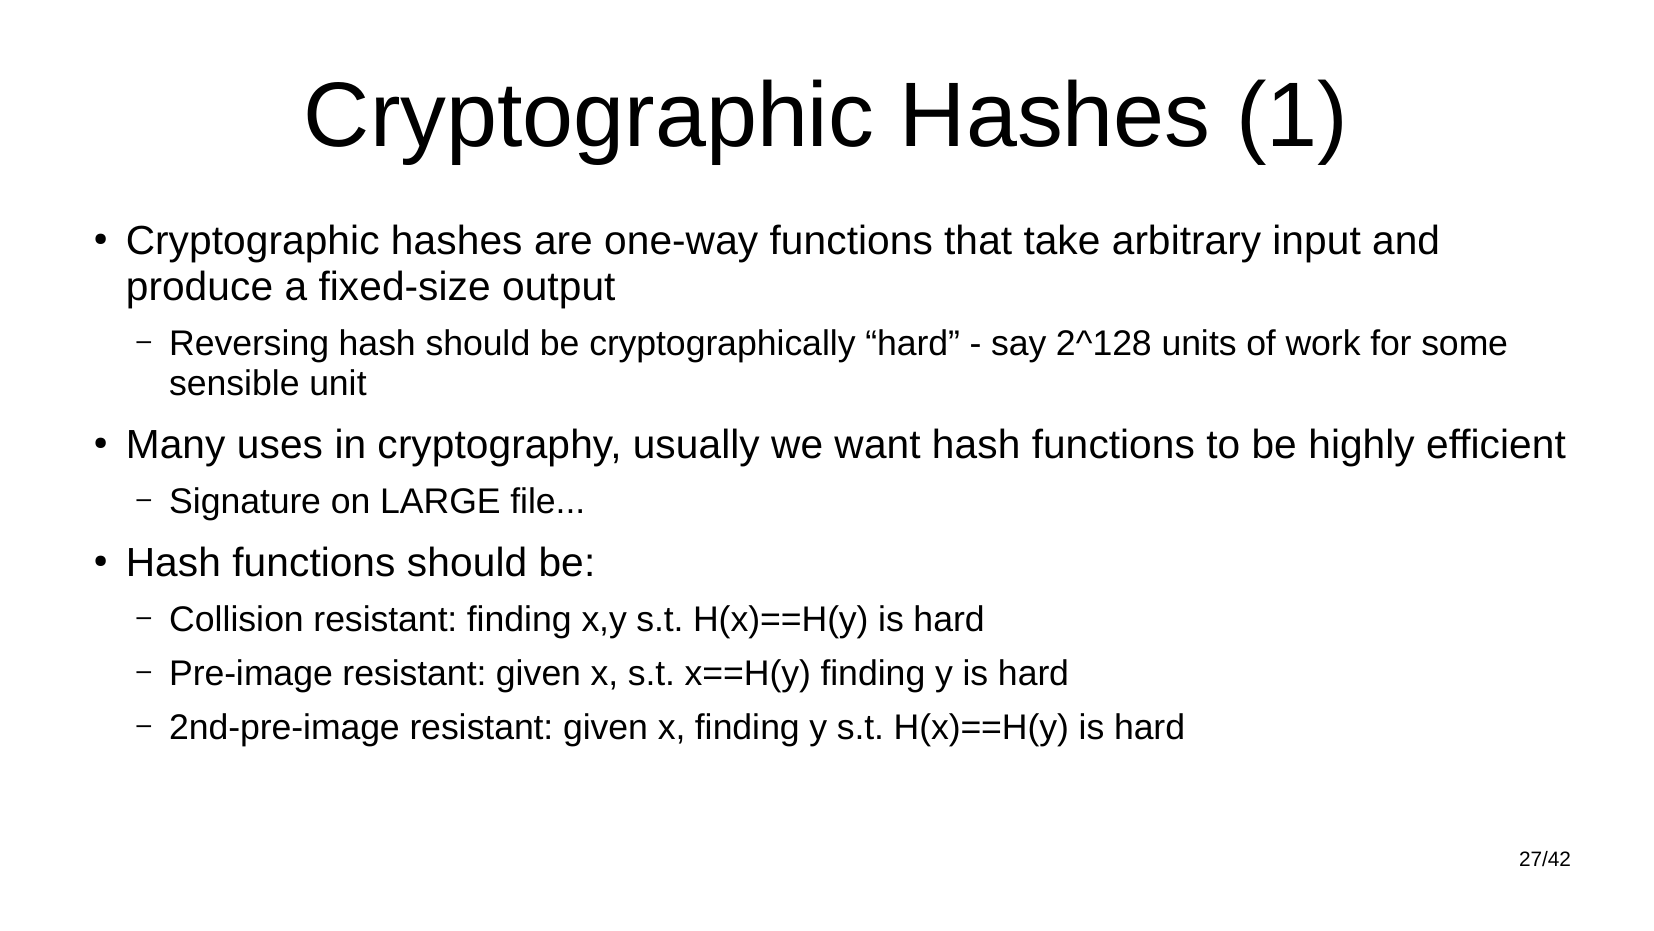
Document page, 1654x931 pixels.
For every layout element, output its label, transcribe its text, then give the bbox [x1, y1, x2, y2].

list Cryptographic hashes are one-way functions that take arbitrary input and produce a fixed-size output Reversing hash should be cryptographically “hard” - say 2^128 units of work for some sensible unit Many uses in cryptography, usually we want hash functions to be highly efficient Signature on LARGE file... Hash functions should be: Collision resistant: finding x,y s.t. H(x)==H(y) is hard Pre-image resistant: given x, s.t. x==H(y) finding y is hard 2nd-pre-image resistant: given x, finding y s.t. H(x)==H(y) is hard [82, 217, 1571, 758]
title Cryptographic Hashes (1) [82, 37, 1571, 193]
